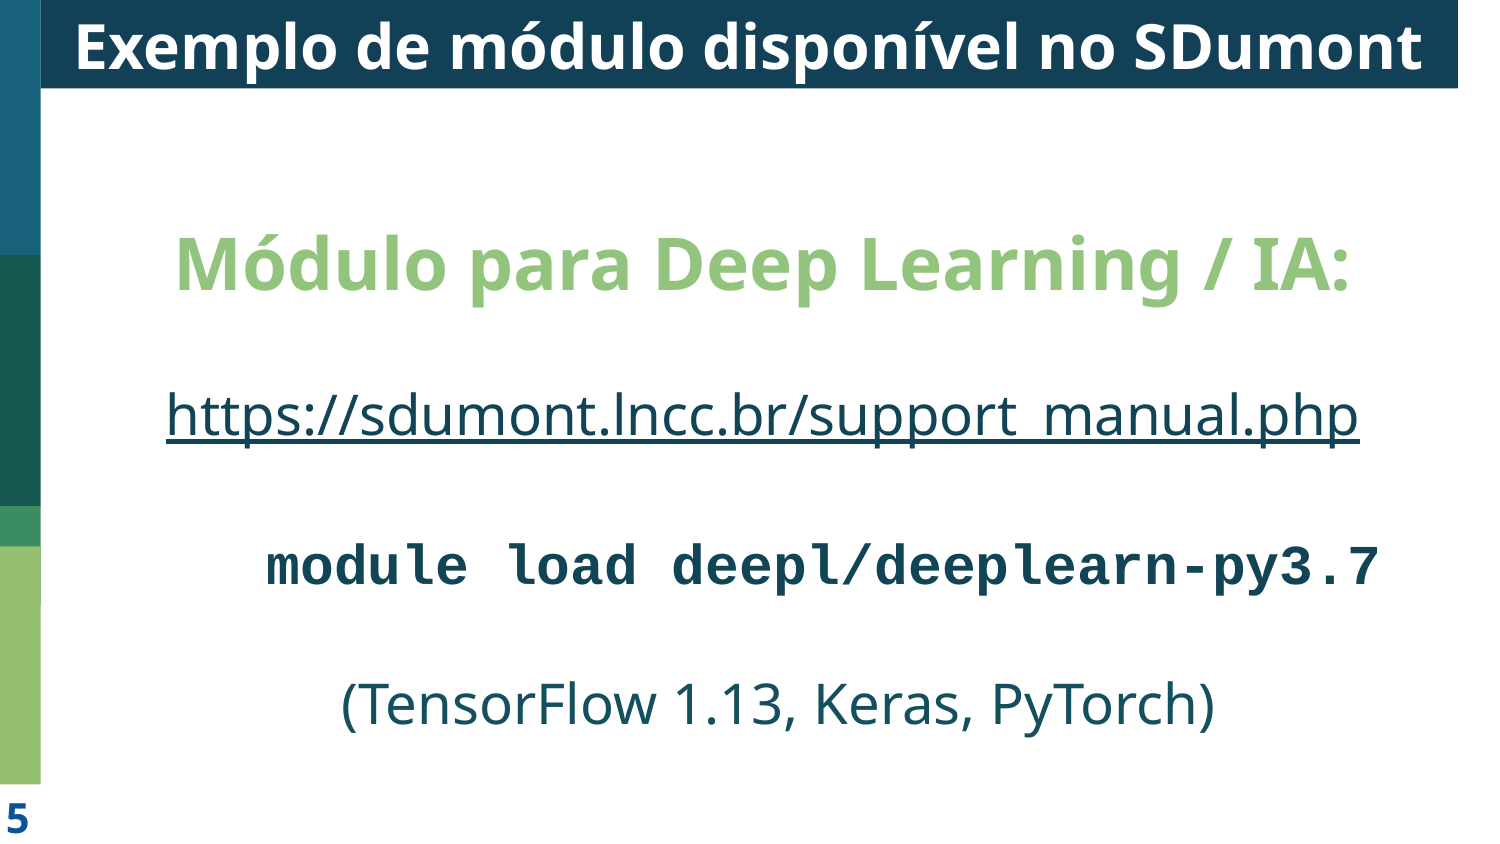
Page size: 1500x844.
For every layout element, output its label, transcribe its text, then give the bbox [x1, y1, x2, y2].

title Exemplo de módulo disponível no SDumont [40, 0, 1459, 89]
list Módulo para Deep Learning / IA: https://sdumont.lncc.br/support_manual.php module load deepl/deeplearn-py3.7 (TensorFlow 1.13, Keras, PyTorch) [101, 189, 1425, 751]
slide_number <number> [0, 785, 59, 844]
